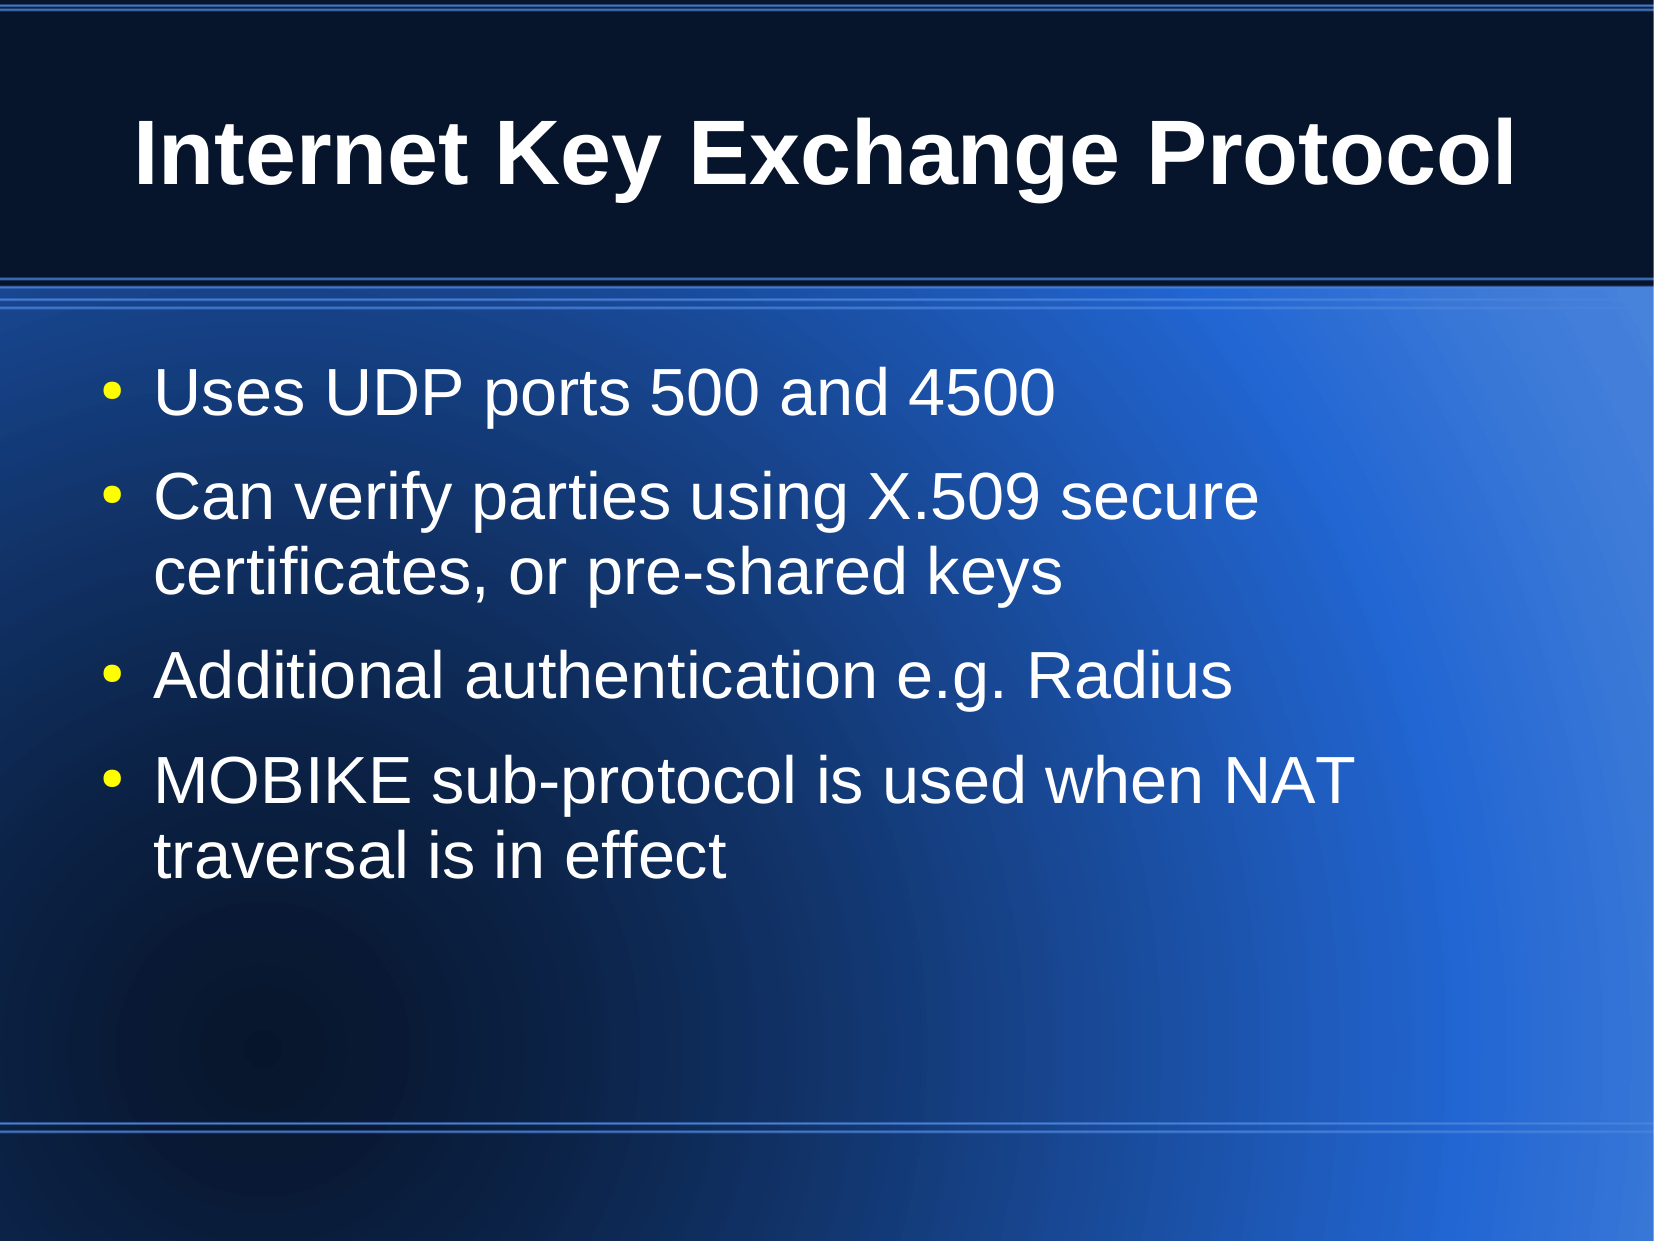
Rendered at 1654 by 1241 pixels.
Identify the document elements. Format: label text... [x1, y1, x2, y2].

list Uses UDP ports 500 and 4500 Can verify parties using X.509 secure certificates, or pre-shared keys Additional authentication e.g. Radius MOBIKE sub-protocol is used when NAT traversal is in effect [82, 355, 1571, 1075]
picture [0, 0, 1654, 1241]
title Internet Key Exchange Protocol [82, 49, 1571, 257]
